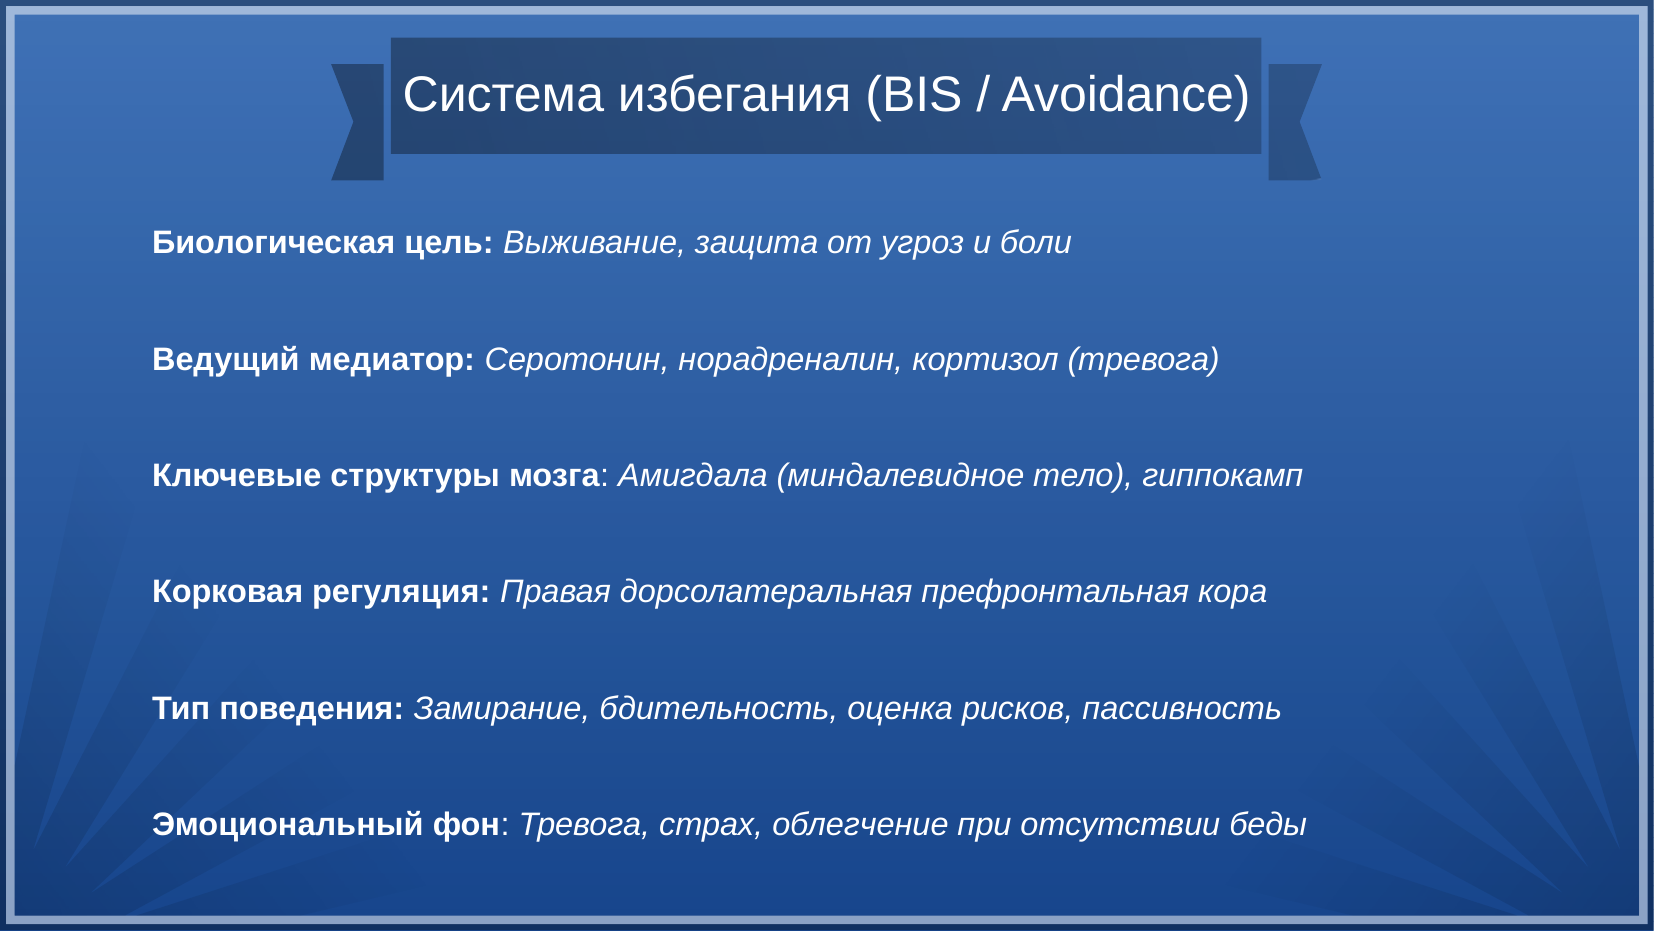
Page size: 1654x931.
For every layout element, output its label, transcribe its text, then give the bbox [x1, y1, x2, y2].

title Система избегания (BIS / Avoidance) [389, 35, 1264, 154]
list Биологическая цель: Выживание, защита от угроз и боли Ведущий медиатор: Серотонин, норадреналин, кортизол (тревога) Ключевые структуры мозга: Амигдала (миндалевидное тело), гиппокамп Корковая регуляция: Правая дорсолатеральная префронтальная кора Тип поведения: Замирание, бдительность, оценка рисков, пассивность Эмоциональный фон: Тревога, страх, облегчение при отсутствии беды [82, 224, 1571, 848]
